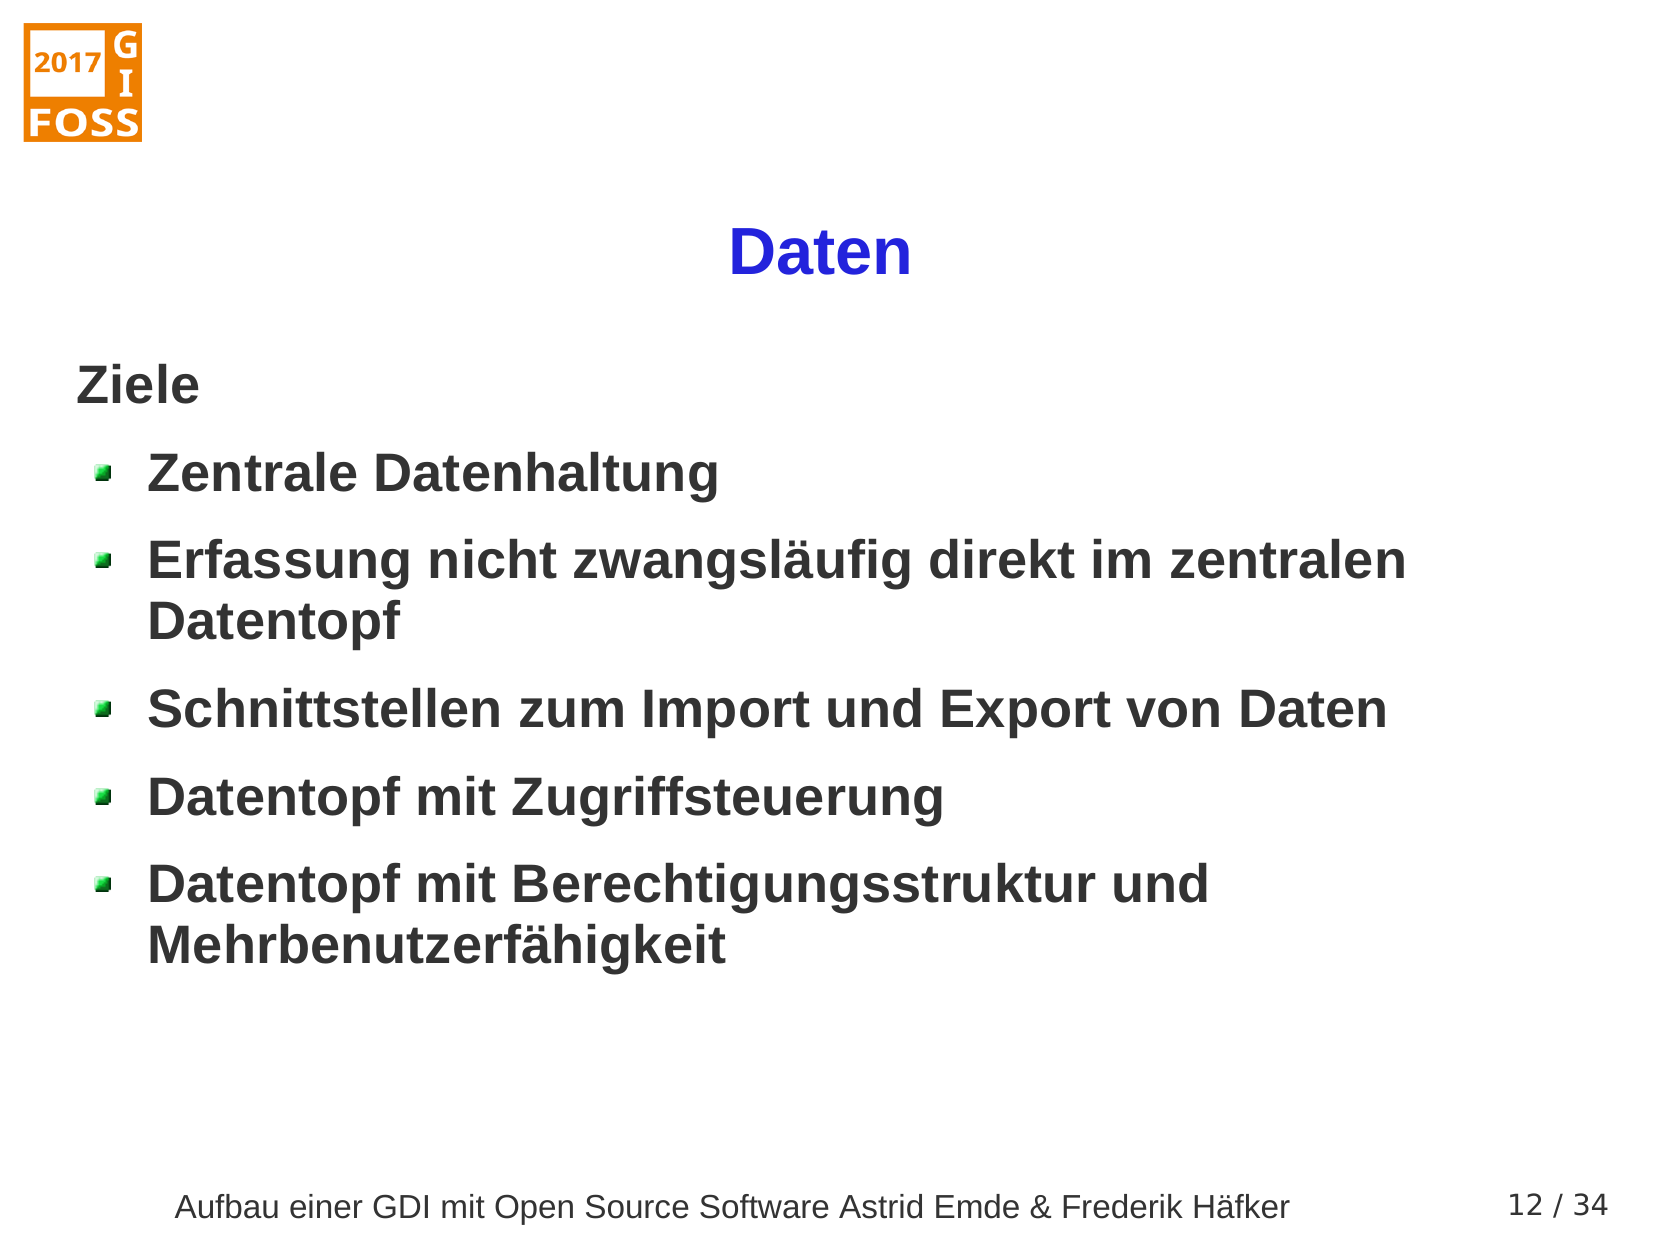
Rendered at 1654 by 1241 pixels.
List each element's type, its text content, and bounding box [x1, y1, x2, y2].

list Ziele Zentrale Datenhaltung Erfassung nicht zwangsläufig direkt im zentralen Datentopf Schnittstellen zum Import und Export von Daten Datentopf mit Zugriffsteuerung Datentopf mit Berechtigungsstruktur und Mehrbenutzerfähigkeit [76, 354, 1565, 1173]
title Daten [76, 177, 1565, 325]
picture [23, 23, 142, 142]
